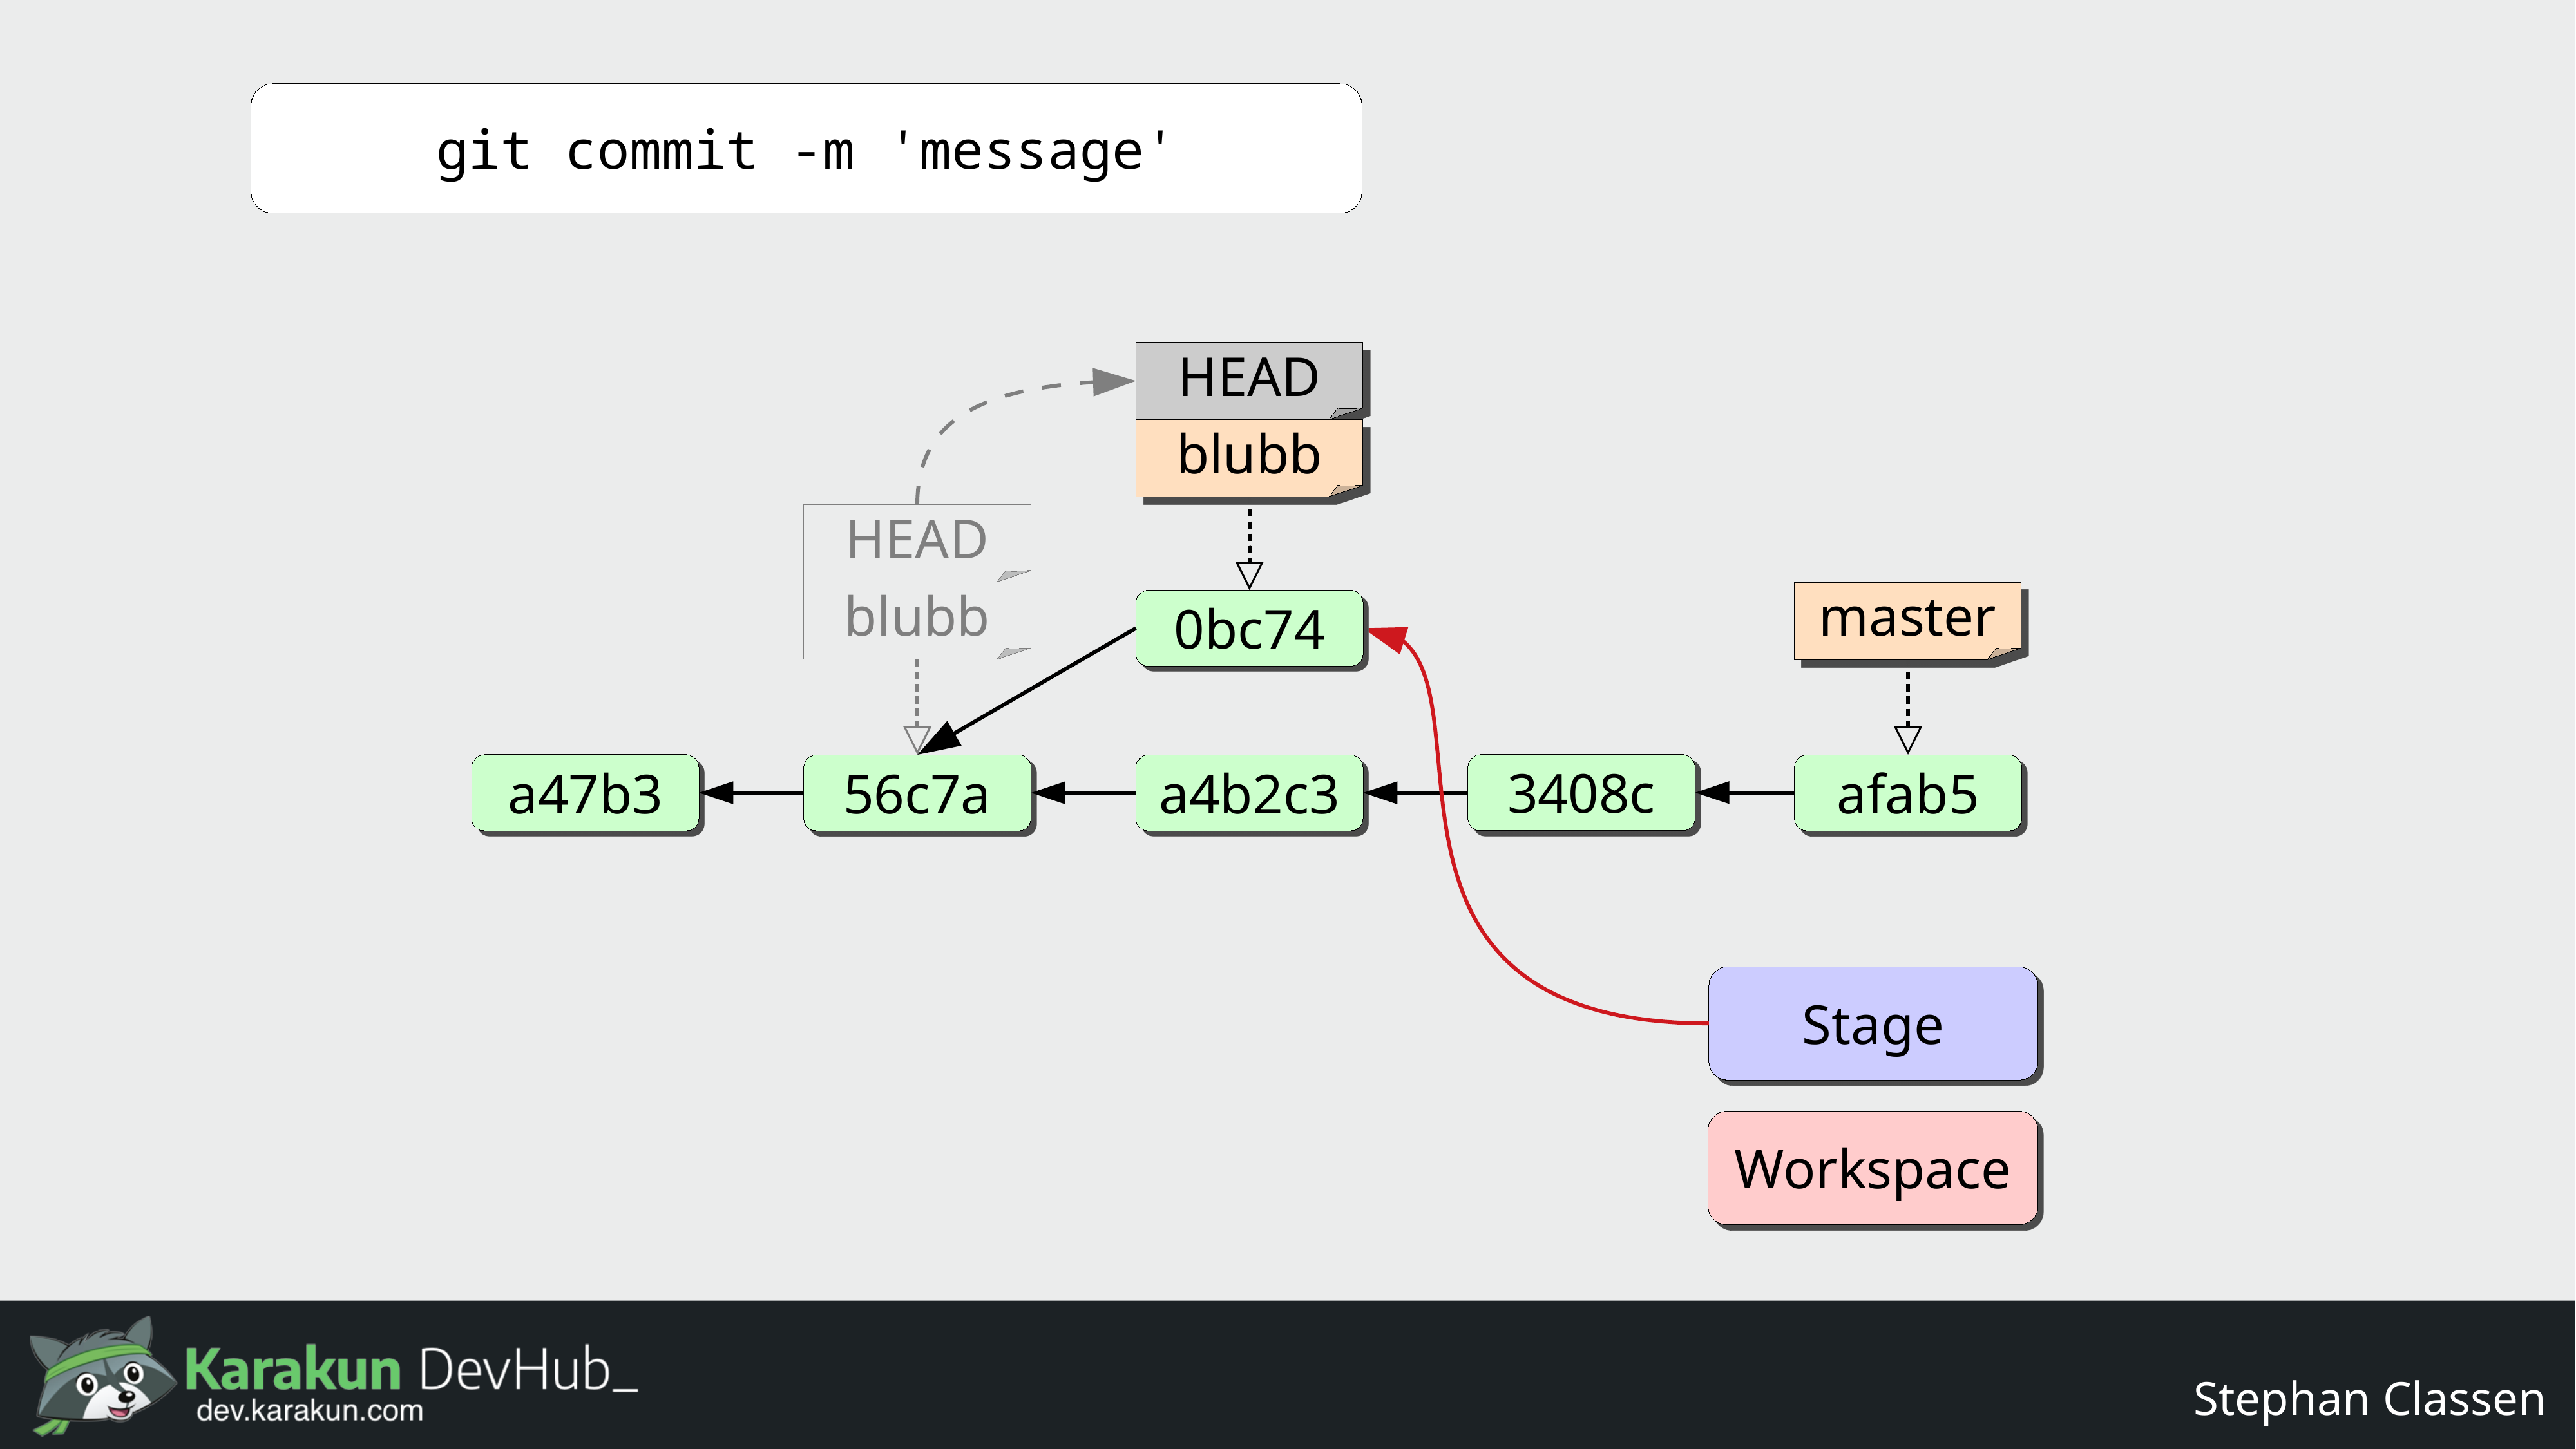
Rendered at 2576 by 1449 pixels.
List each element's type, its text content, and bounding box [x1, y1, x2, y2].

text_box [0, 1300, 2575, 1449]
text_box blubb [803, 582, 1031, 659]
text_box 0bc74 [1136, 590, 1364, 667]
text_box Stage [1708, 967, 2038, 1081]
text_box 56c7a [803, 755, 1031, 831]
text_box a4b2c3 [1136, 755, 1364, 831]
text_box afab5 [1794, 755, 2022, 831]
text_box git commit -m 'message' [251, 83, 1362, 213]
text_box Workspace [1708, 1111, 2038, 1225]
text_box master [1794, 582, 2021, 660]
text_box blubb [1136, 419, 1363, 497]
text_box 3408c [1467, 754, 1695, 831]
text_box Stephan Classen [1795, 1361, 2557, 1434]
text_box HEAD [803, 504, 1031, 582]
text_box HEAD [1136, 342, 1363, 419]
text_box a47b3 [472, 754, 700, 831]
picture [30, 1316, 647, 1437]
